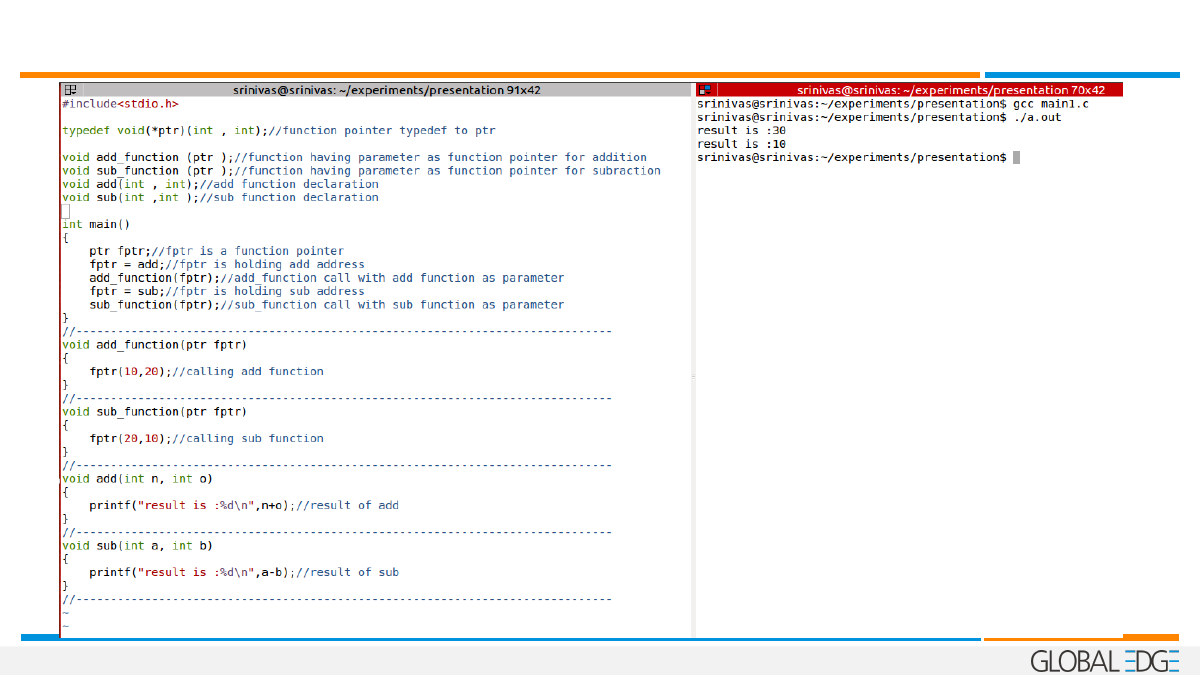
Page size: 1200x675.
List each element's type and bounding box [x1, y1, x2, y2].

picture [59, 82, 1123, 638]
picture [1031, 650, 1179, 672]
